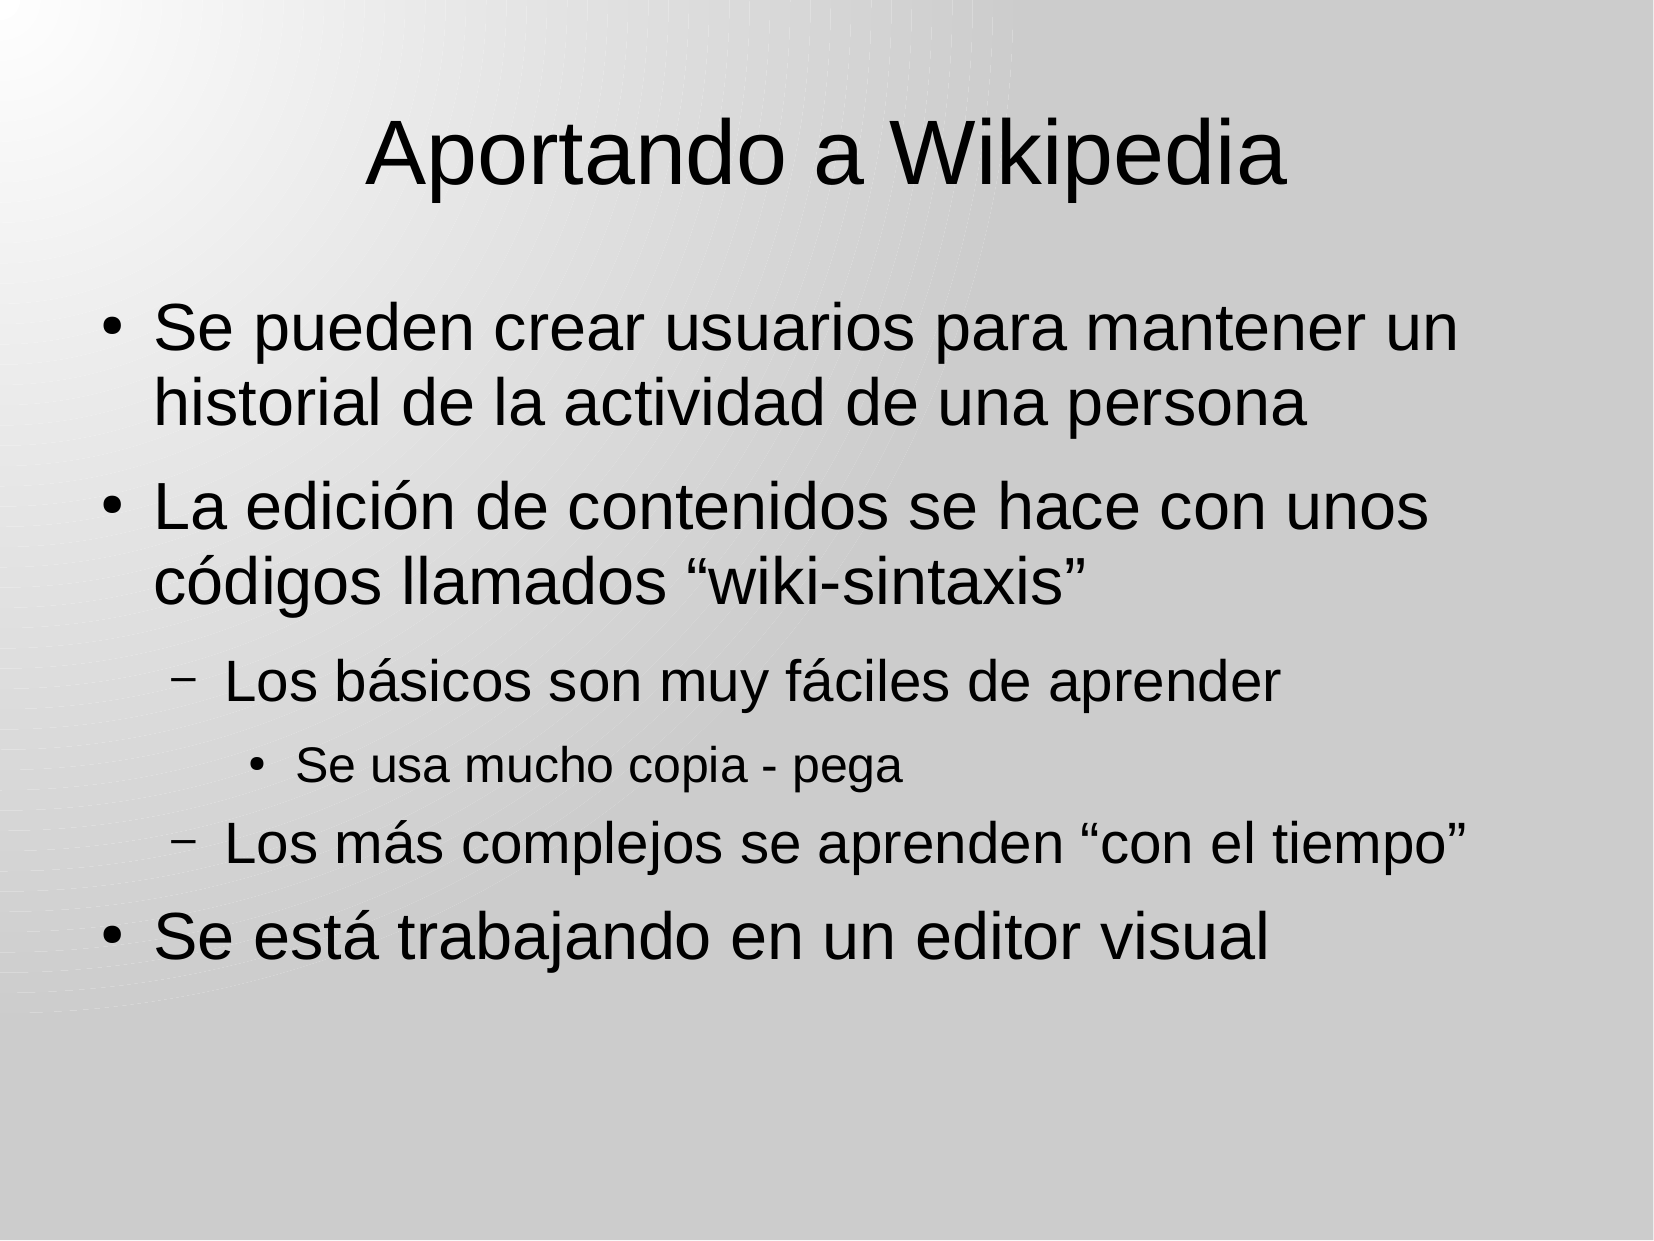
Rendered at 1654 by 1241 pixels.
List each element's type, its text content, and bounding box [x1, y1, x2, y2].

title Aportando a Wikipedia [82, 49, 1571, 257]
list Se pueden crear usuarios para mantener un historial de la actividad de una persona La edición de contenidos se hace con unos códigos llamados “wiki-sintaxis” Los básicos son muy fáciles de aprender Se usa mucho copia - pega Los más complejos se aprenden “con el tiempo” Se está trabajando en un editor visual [82, 290, 1538, 1109]
